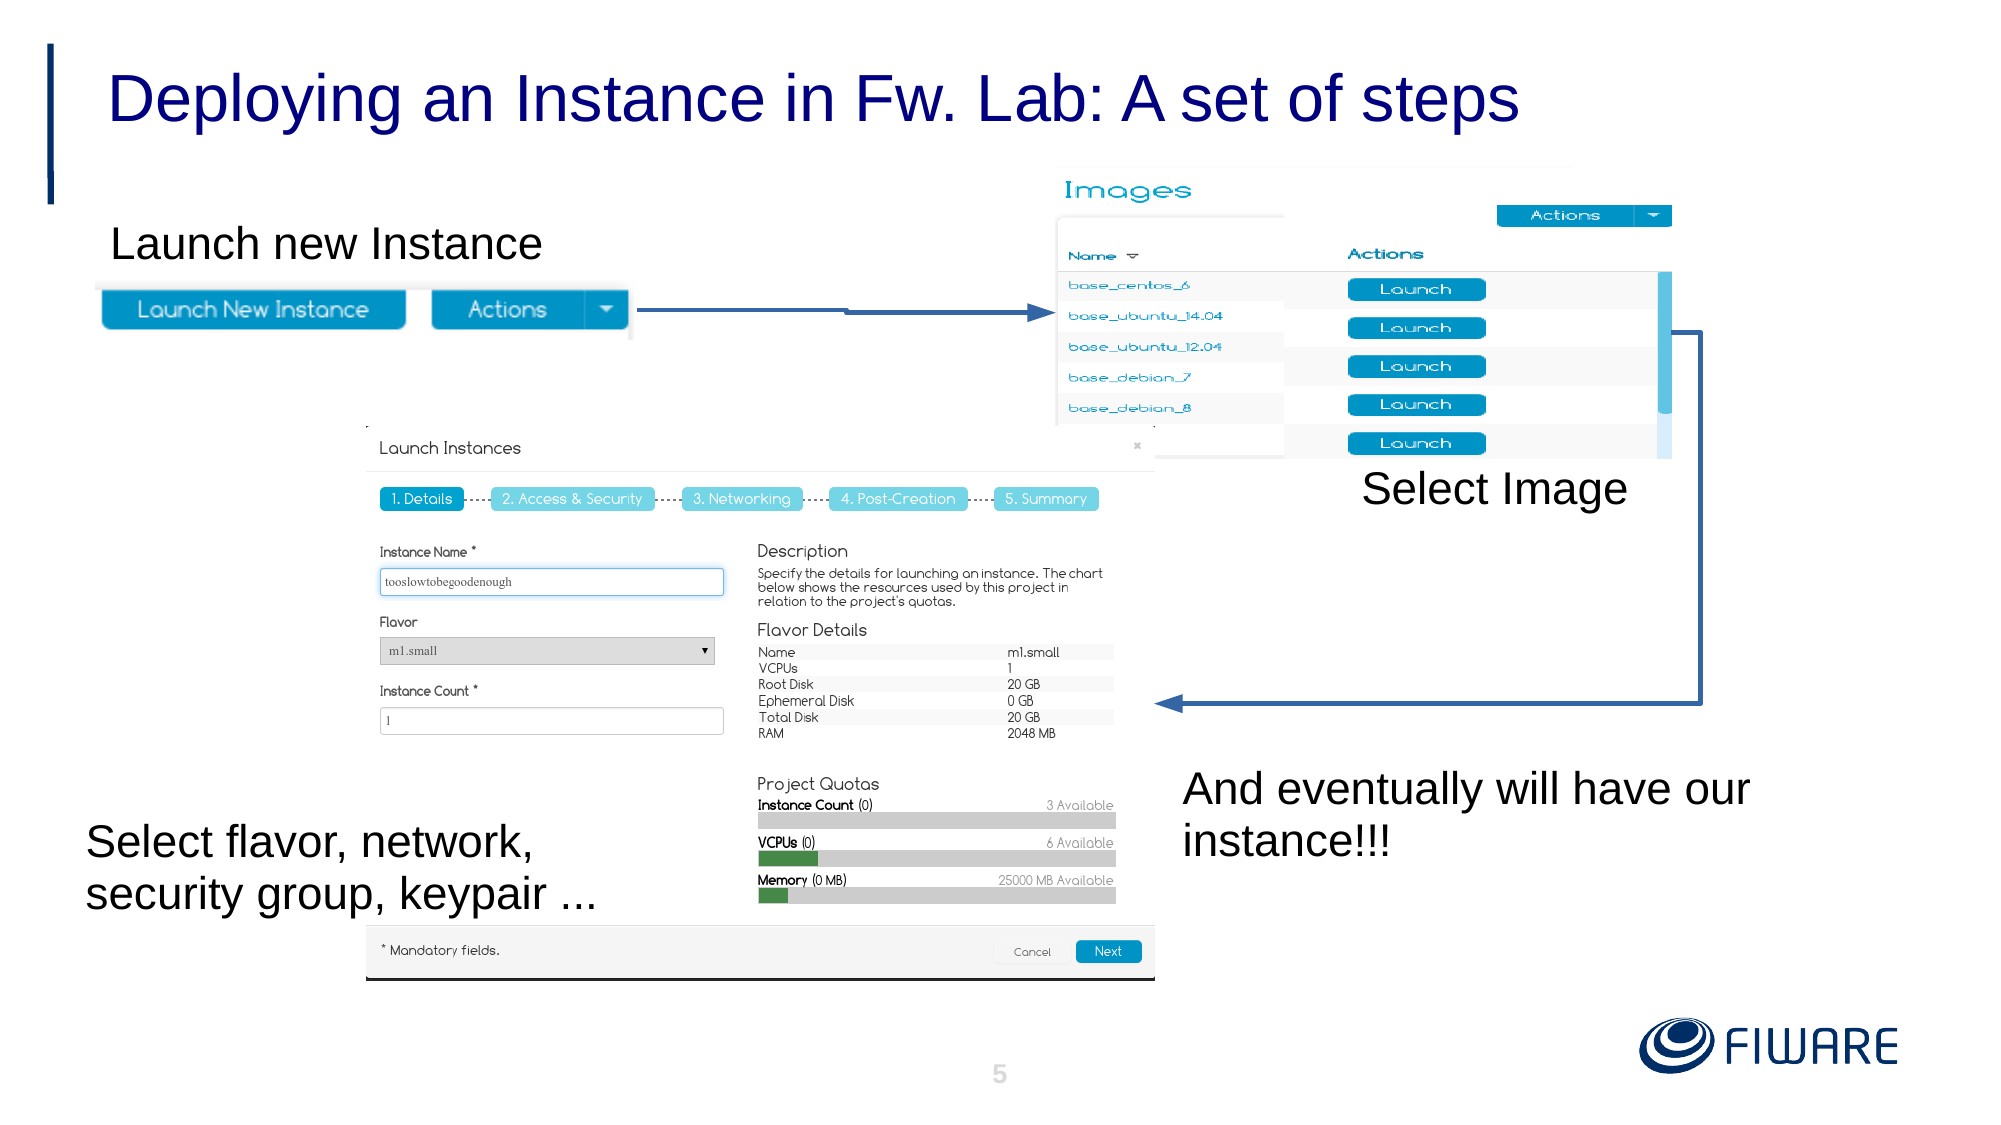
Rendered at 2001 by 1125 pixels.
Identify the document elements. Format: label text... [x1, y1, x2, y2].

picture [95, 284, 638, 340]
title Deploying an Instance in Fw. Lab: A set of steps [92, 47, 1704, 201]
text_box Launch new Instance [95, 210, 711, 284]
picture [366, 166, 1672, 981]
picture [1635, 1012, 1905, 1077]
text_box And eventually will have our instance!!! [1167, 755, 1784, 889]
text_box Select Image [1346, 455, 1701, 532]
slide_number <número> [887, 1042, 1113, 1103]
text_box Select flavor, network, security group, keypair ... [70, 809, 687, 942]
